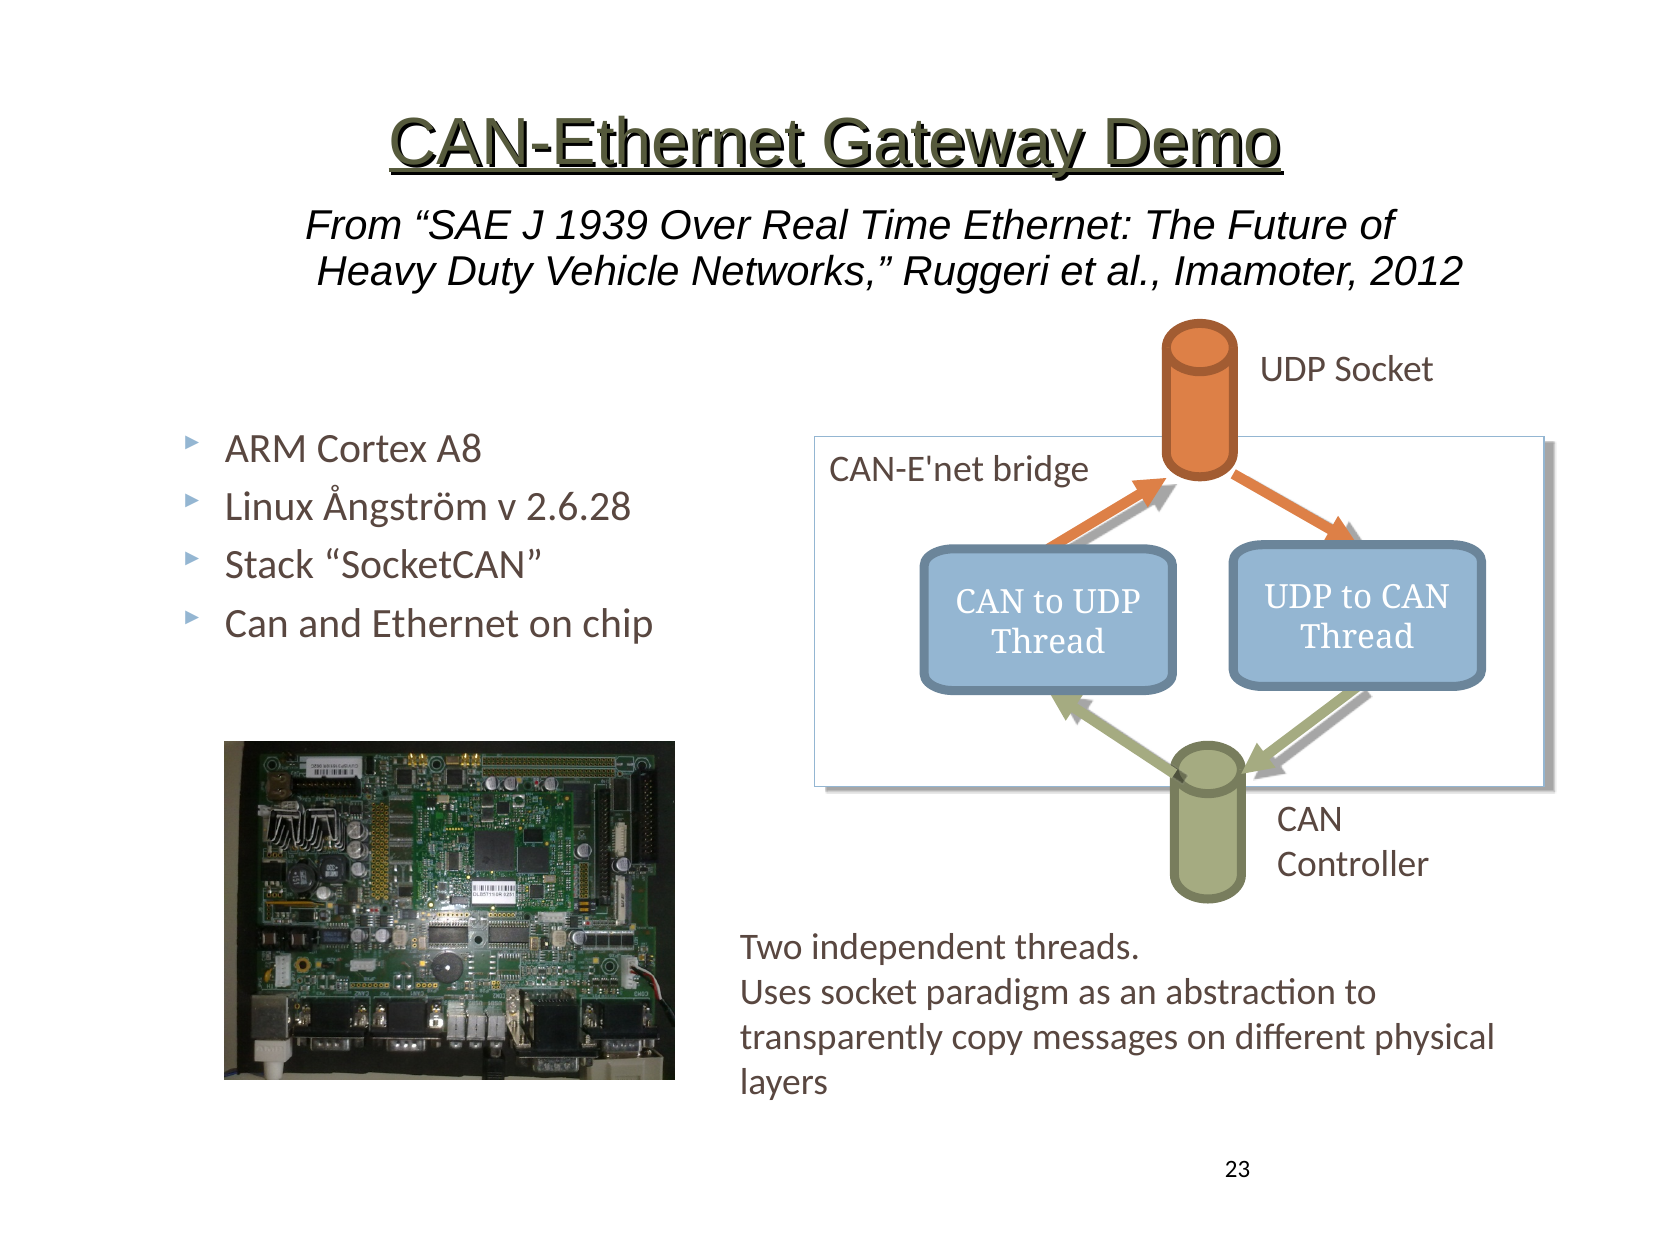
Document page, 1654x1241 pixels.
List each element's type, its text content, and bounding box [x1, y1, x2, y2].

title CAN-Ethernet Gateway Demo [159, 90, 1510, 194]
text_box CAN-E'net bridge [814, 436, 1544, 787]
text_box Two independent threads. Uses socket paradigm as an abstraction to transparently copy messages on different physical layers [724, 914, 1550, 1110]
text_box [1174, 745, 1242, 899]
list ARM Cortex A8 Linux Ångström v 2.6.28 Stack “SocketCAN” Can and Ethernet on chip [150, 412, 788, 712]
text_box CAN Controller [1262, 786, 1481, 892]
text_box [1166, 323, 1234, 477]
text_box UDP Socket [1244, 336, 1463, 397]
text_box From “SAE J 1939 Over Real Time Ethernet: The Future of Heavy Duty Vehicle Networks,” Ruggeri et al., Imamoter, 2012 [290, 194, 1478, 302]
text_box <number> [1174, 1130, 1525, 1191]
picture [224, 741, 675, 1080]
text_box CAN to UDP Thread [924, 548, 1173, 691]
text_box UDP to CAN Thread [1233, 544, 1482, 687]
